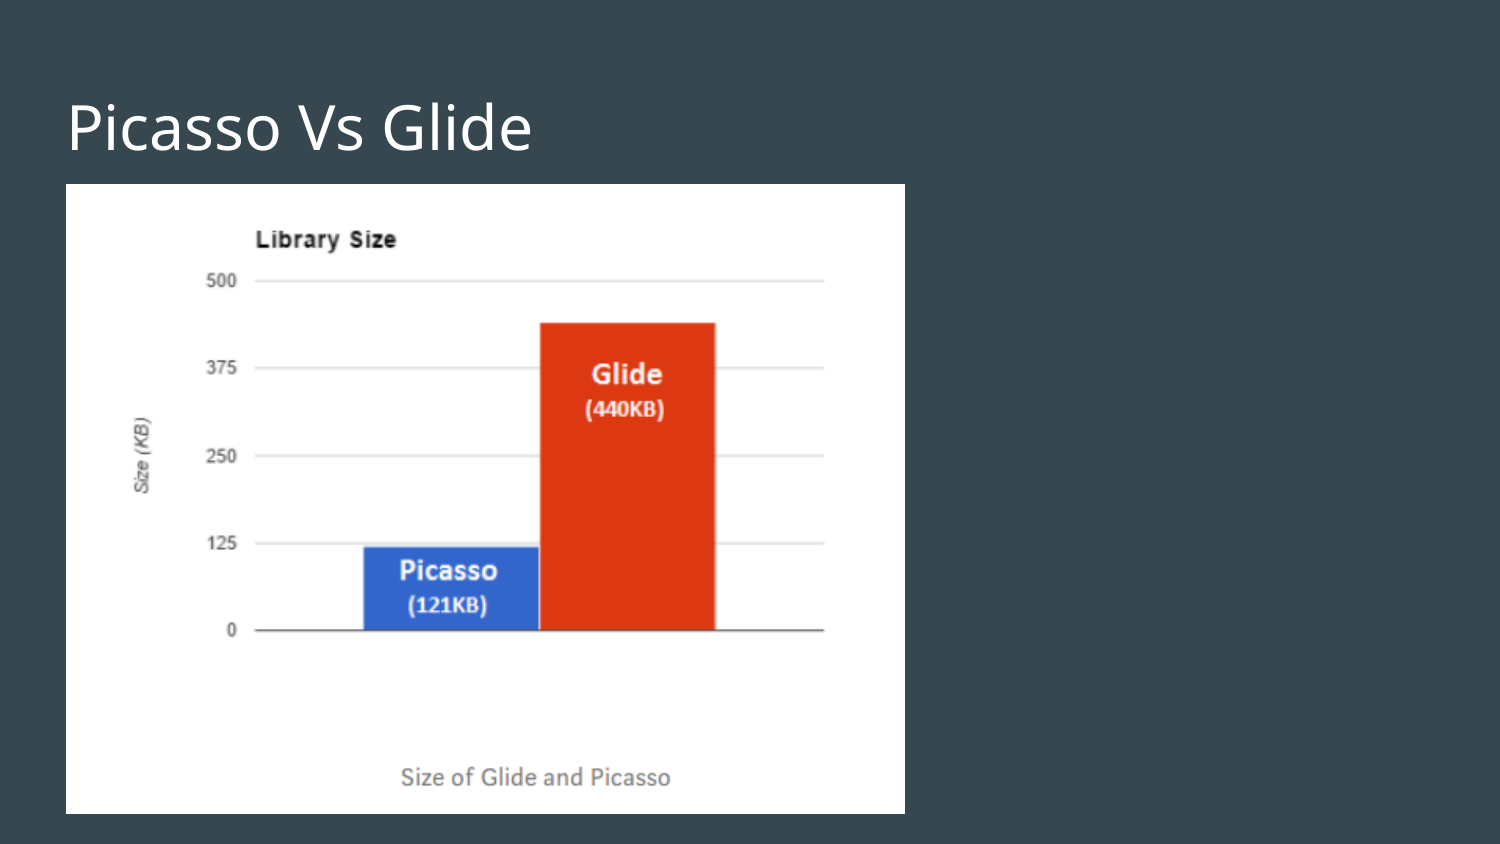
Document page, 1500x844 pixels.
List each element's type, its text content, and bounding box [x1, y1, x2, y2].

title Picasso Vs Glide [51, 72, 1449, 167]
picture [66, 184, 905, 814]
